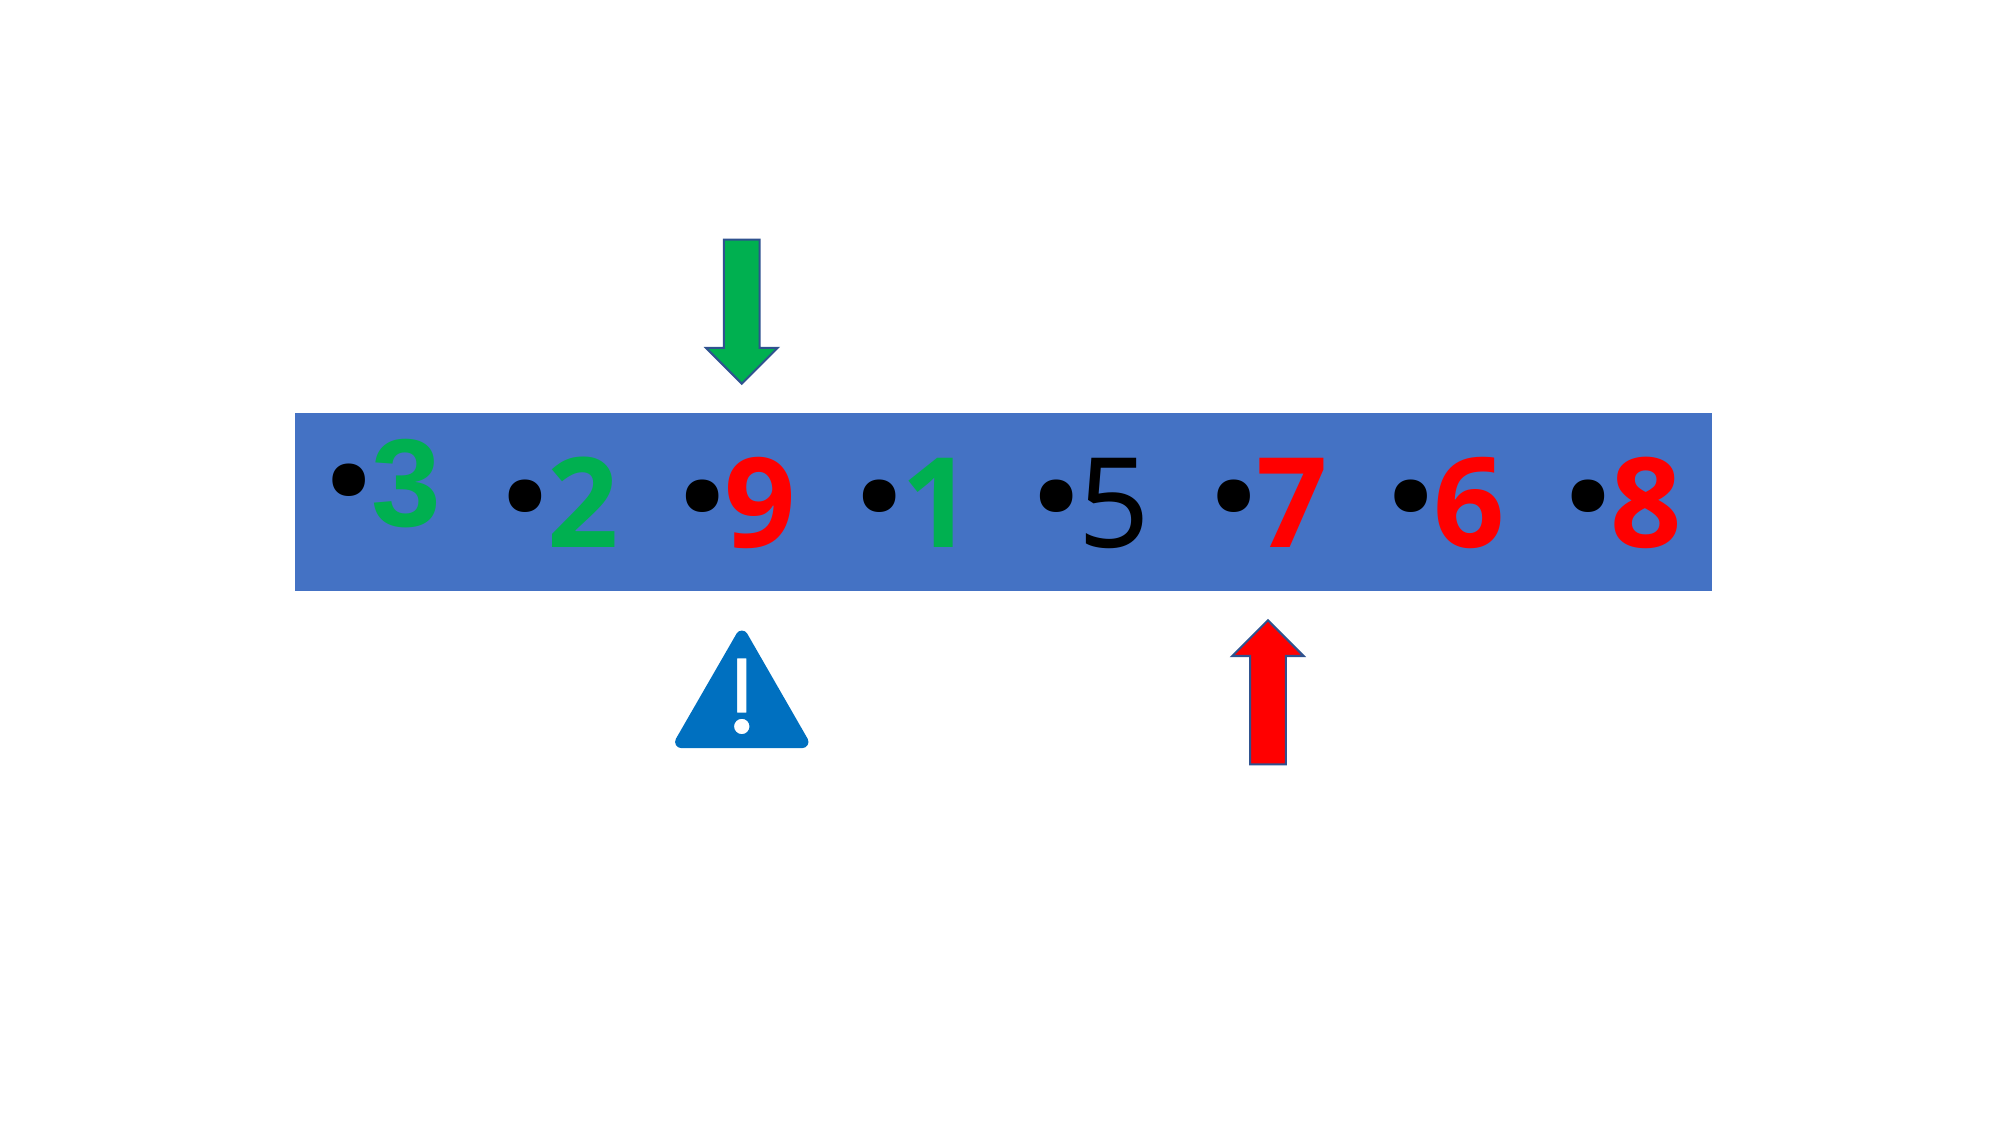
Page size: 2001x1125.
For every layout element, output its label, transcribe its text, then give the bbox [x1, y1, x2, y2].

table_header 2 [472, 413, 649, 591]
table_header 9 [649, 413, 826, 591]
table_header 3 [295, 413, 472, 591]
table_header 8 [1535, 413, 1712, 591]
text_box [1232, 620, 1304, 765]
table_header 7 [1181, 413, 1358, 591]
picture [666, 614, 817, 765]
table_header 6 [1358, 413, 1535, 591]
text_box [706, 239, 778, 384]
table_header 5 [1004, 413, 1181, 591]
table_header 1 [826, 413, 1004, 591]
